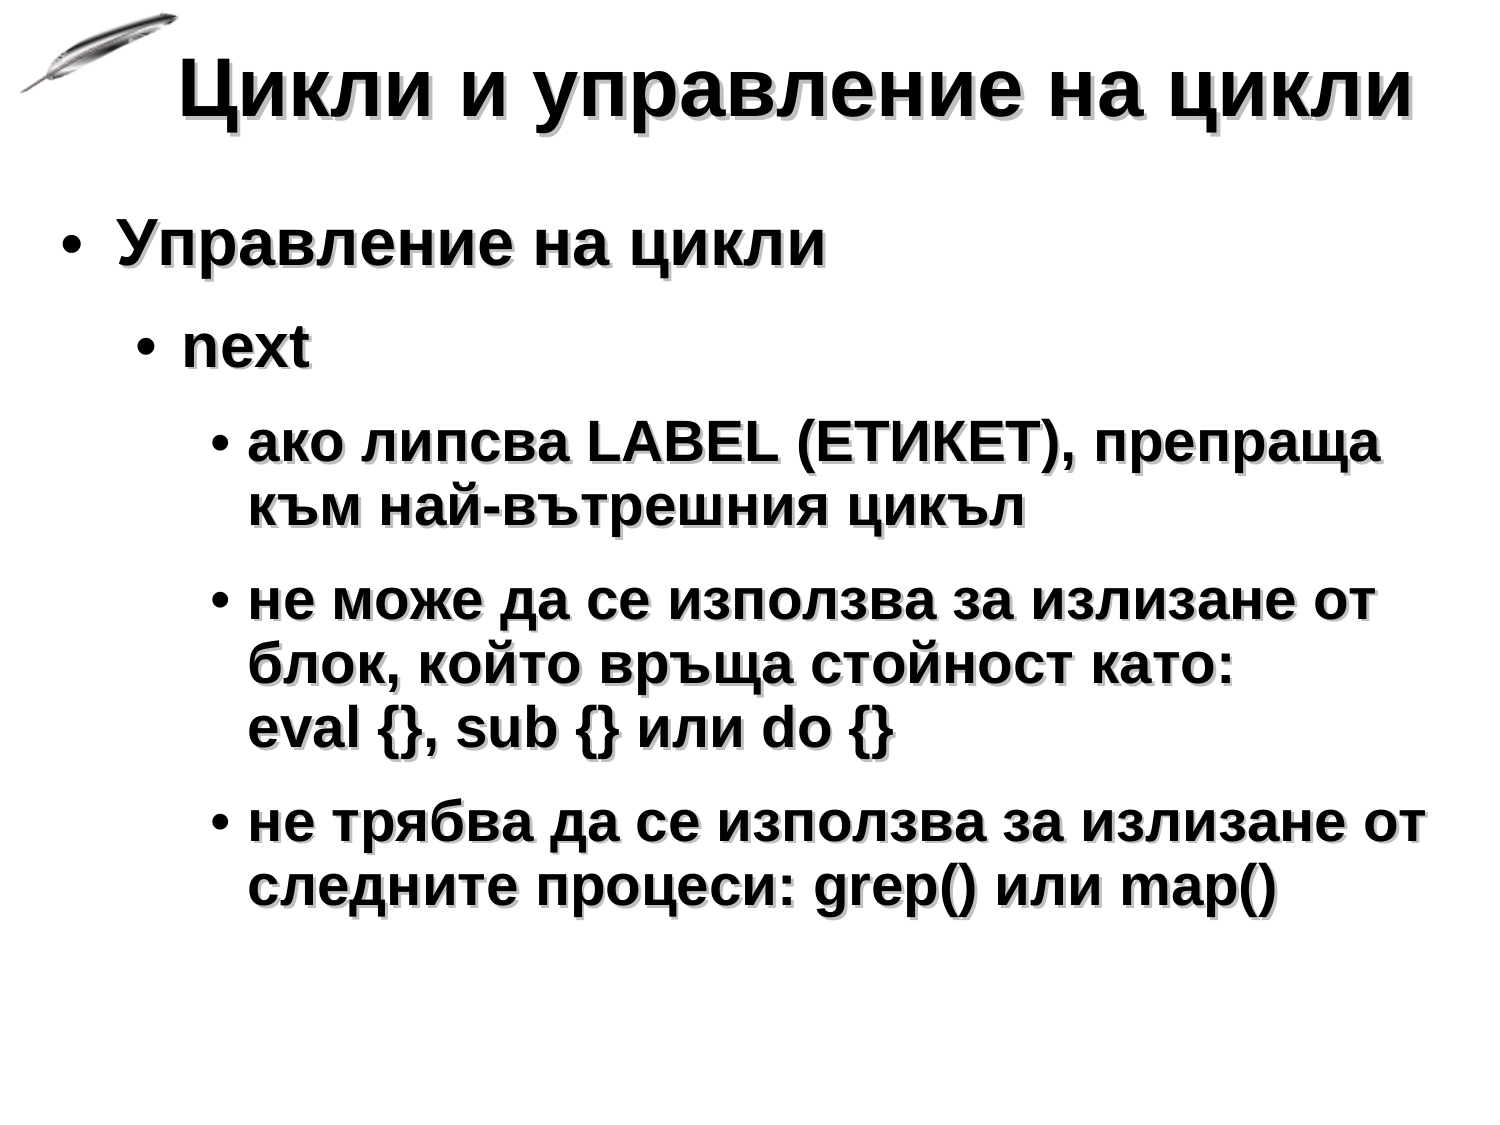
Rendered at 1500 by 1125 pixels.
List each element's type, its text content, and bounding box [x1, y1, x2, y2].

picture [16, 11, 177, 95]
title Цикли и управление на цикли [177, 2, 1476, 181]
list Управление на цикли next ако липсва LABEL (ЕТИКЕТ), препраща към най-вътрешния цикъл не може да се използва за излизане от блок, който връща стойност като: eval {}, sub {} или do {} не трябва да се използва за излизане от следните процеси: grep() или map() [60, 206, 1454, 1083]
